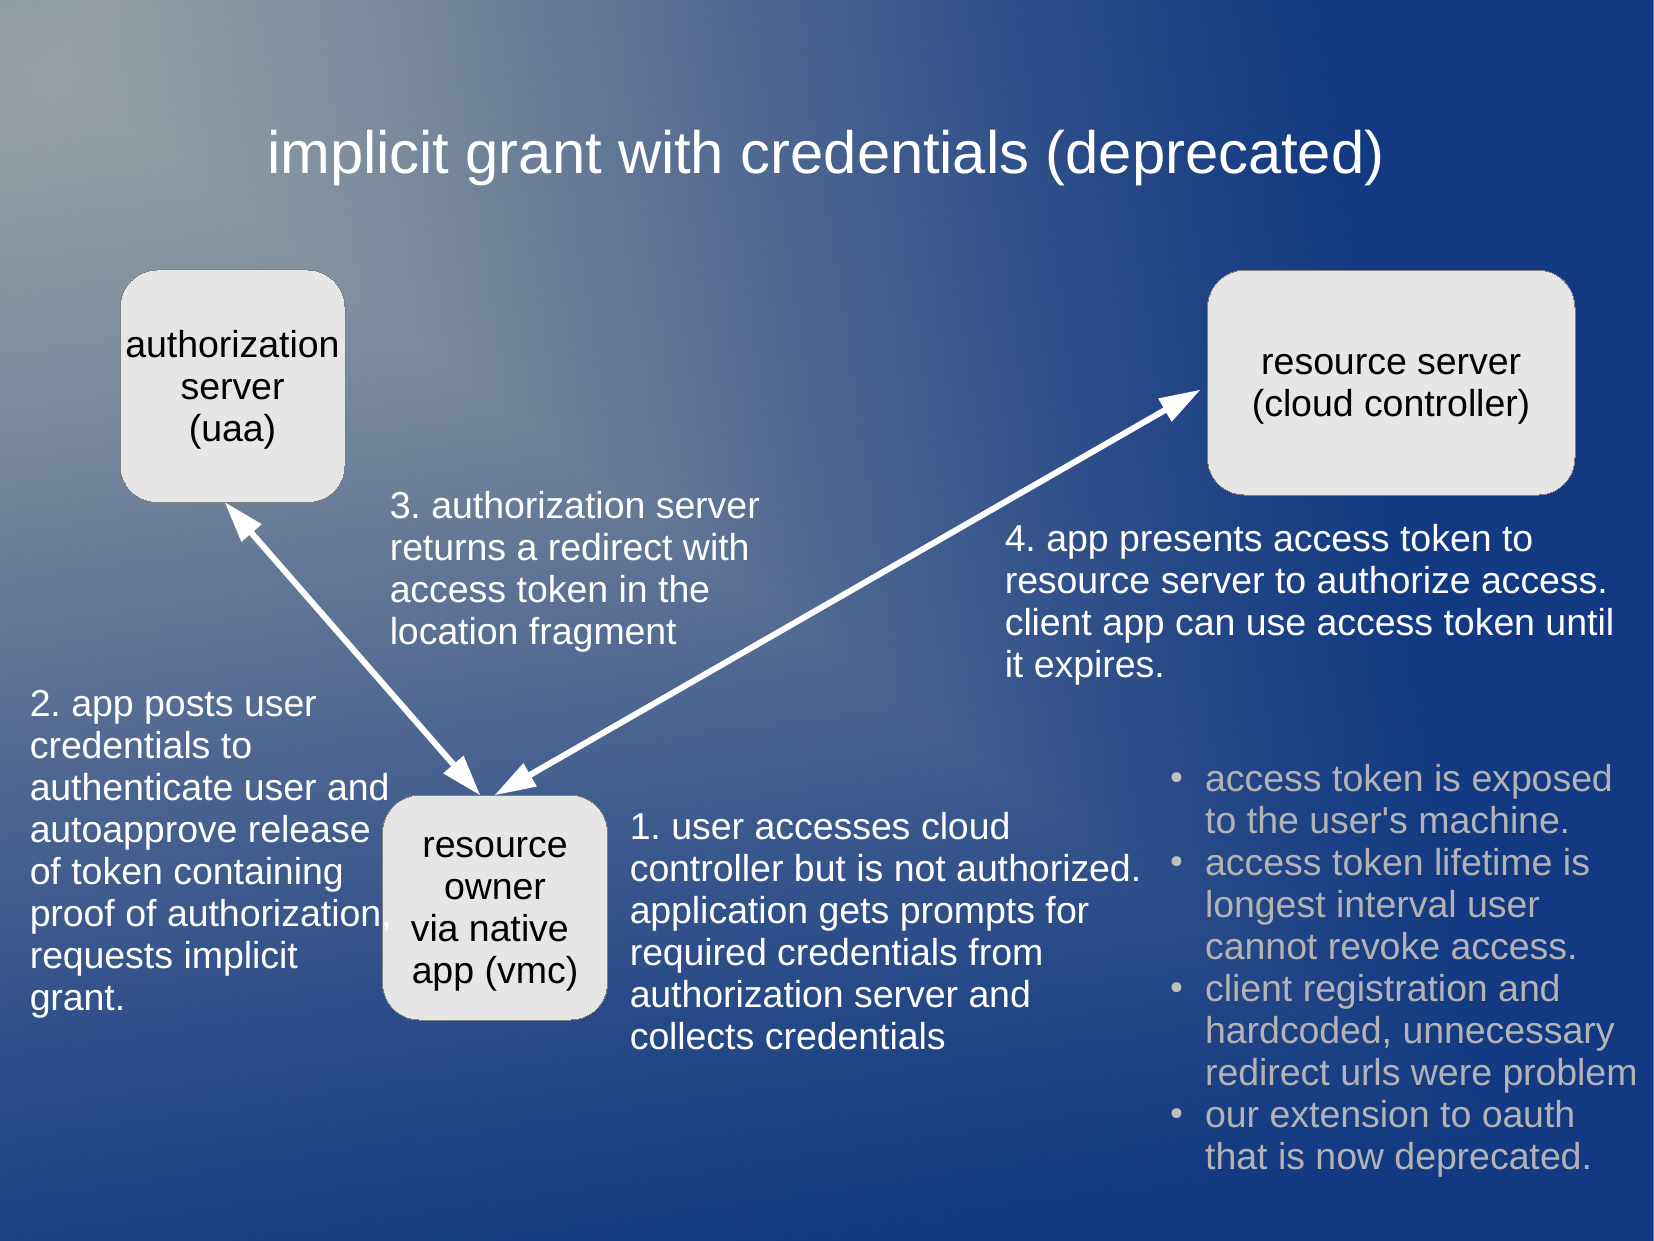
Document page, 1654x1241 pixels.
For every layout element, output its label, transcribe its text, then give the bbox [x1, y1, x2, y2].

picture [0, 0, 1654, 1241]
text_box 4. app presents access token to resource server to authorize access. client app can use access token until it expires. [990, 510, 1636, 693]
text_box access token is exposed to the user's machine. access token lifetime is longest interval user cannot revoke access. client registration and hardcoded, unnecessary redirect urls were problem our extension to oauth that is now deprecated. [1155, 750, 1654, 1186]
text_box 1. user accesses cloud controller but is not authorized. application gets prompts for required credentials from authorization server and collects credentials [615, 798, 1155, 1065]
text_box authorization server (uaa) [120, 269, 346, 503]
text_box resource server (cloud controller) [1207, 270, 1576, 496]
text_box resource owner via native app (vmc) [451, 795, 608, 1021]
text_box 3. authorization server returns a redirect with access token in the location fragment [375, 477, 796, 661]
title implicit grant with credentials (deprecated) [82, 49, 1571, 257]
text_box 2. app posts user credentials to authenticate user and autoapprove release of token containing proof of authorization, requests implicit grant. [15, 675, 451, 1026]
